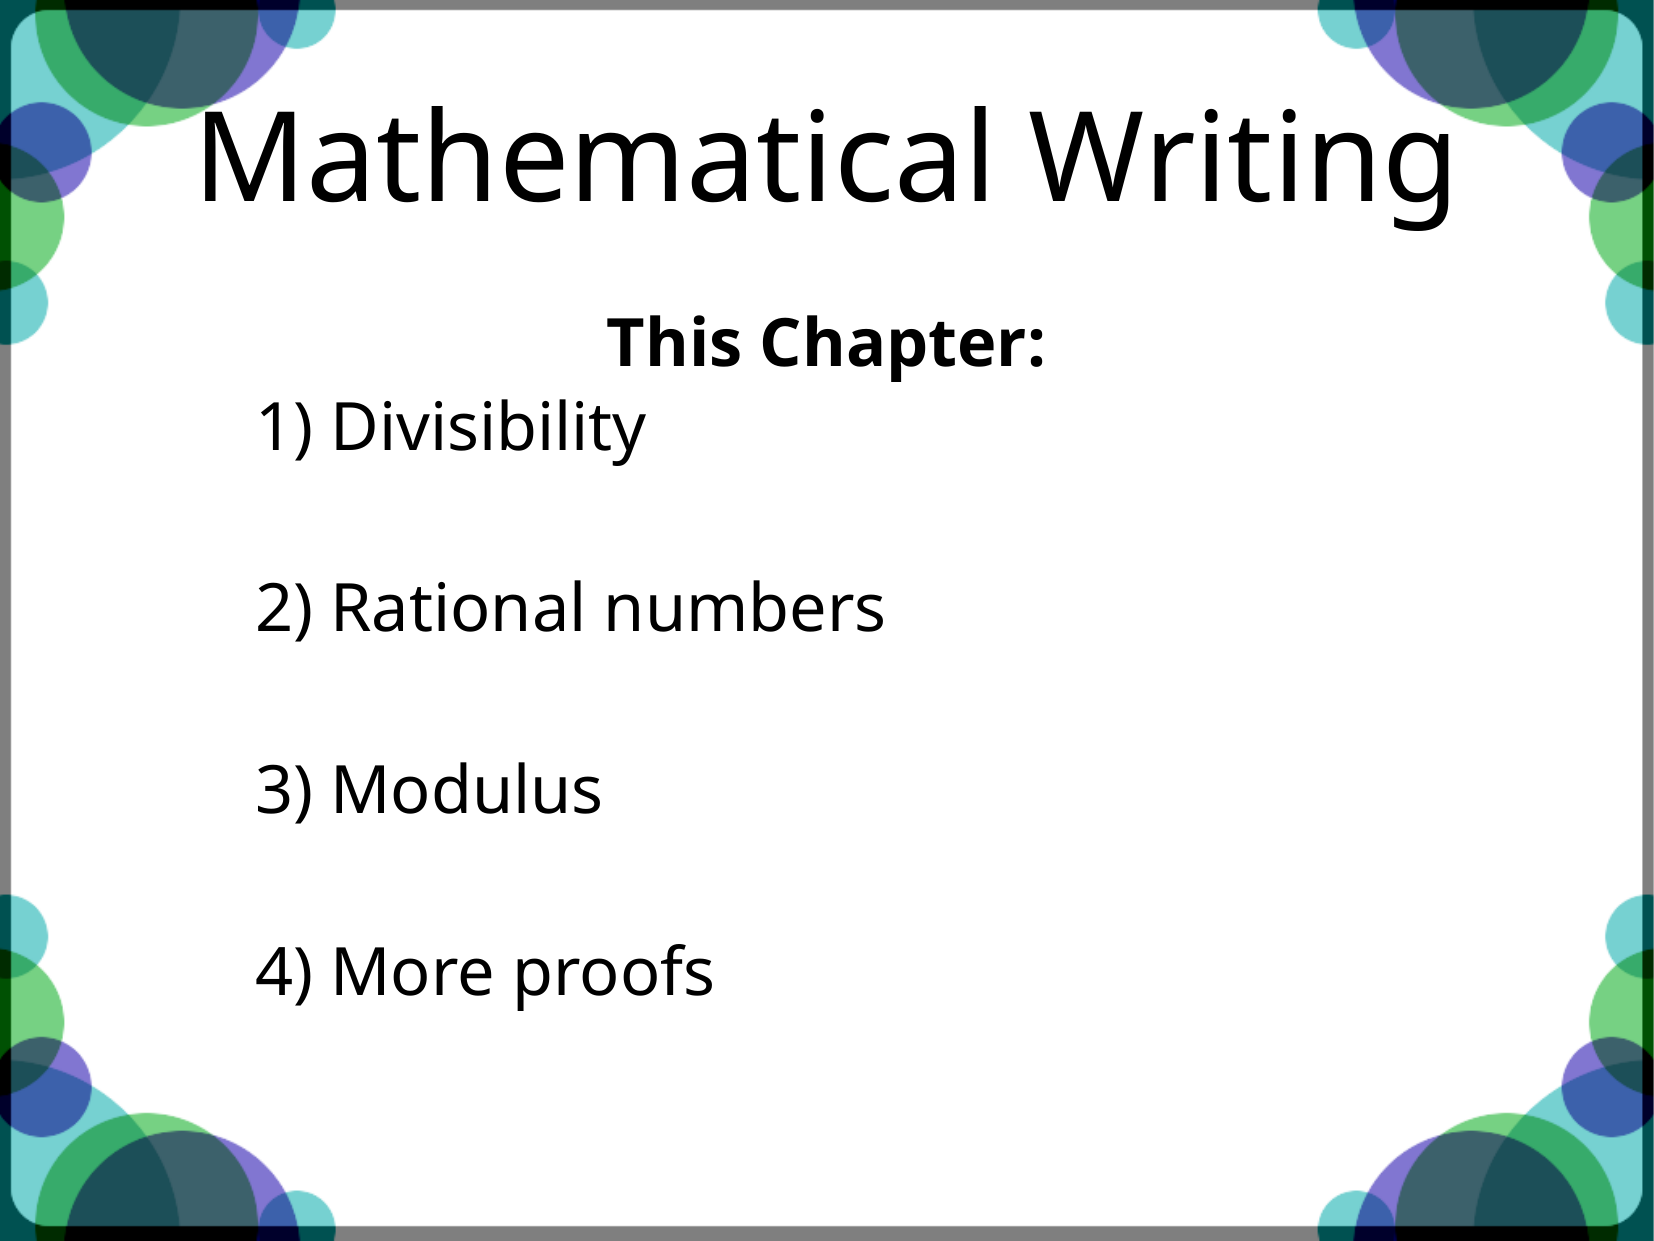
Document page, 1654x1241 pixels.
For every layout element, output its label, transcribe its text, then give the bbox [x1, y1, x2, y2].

title Mathematical Writing [82, 49, 1571, 257]
picture [0, 0, 1654, 1241]
subtitle This Chapter: [82, 290, 1571, 391]
text_box Divisibility Rational numbers Modulus More proofs [255, 435, 1411, 959]
